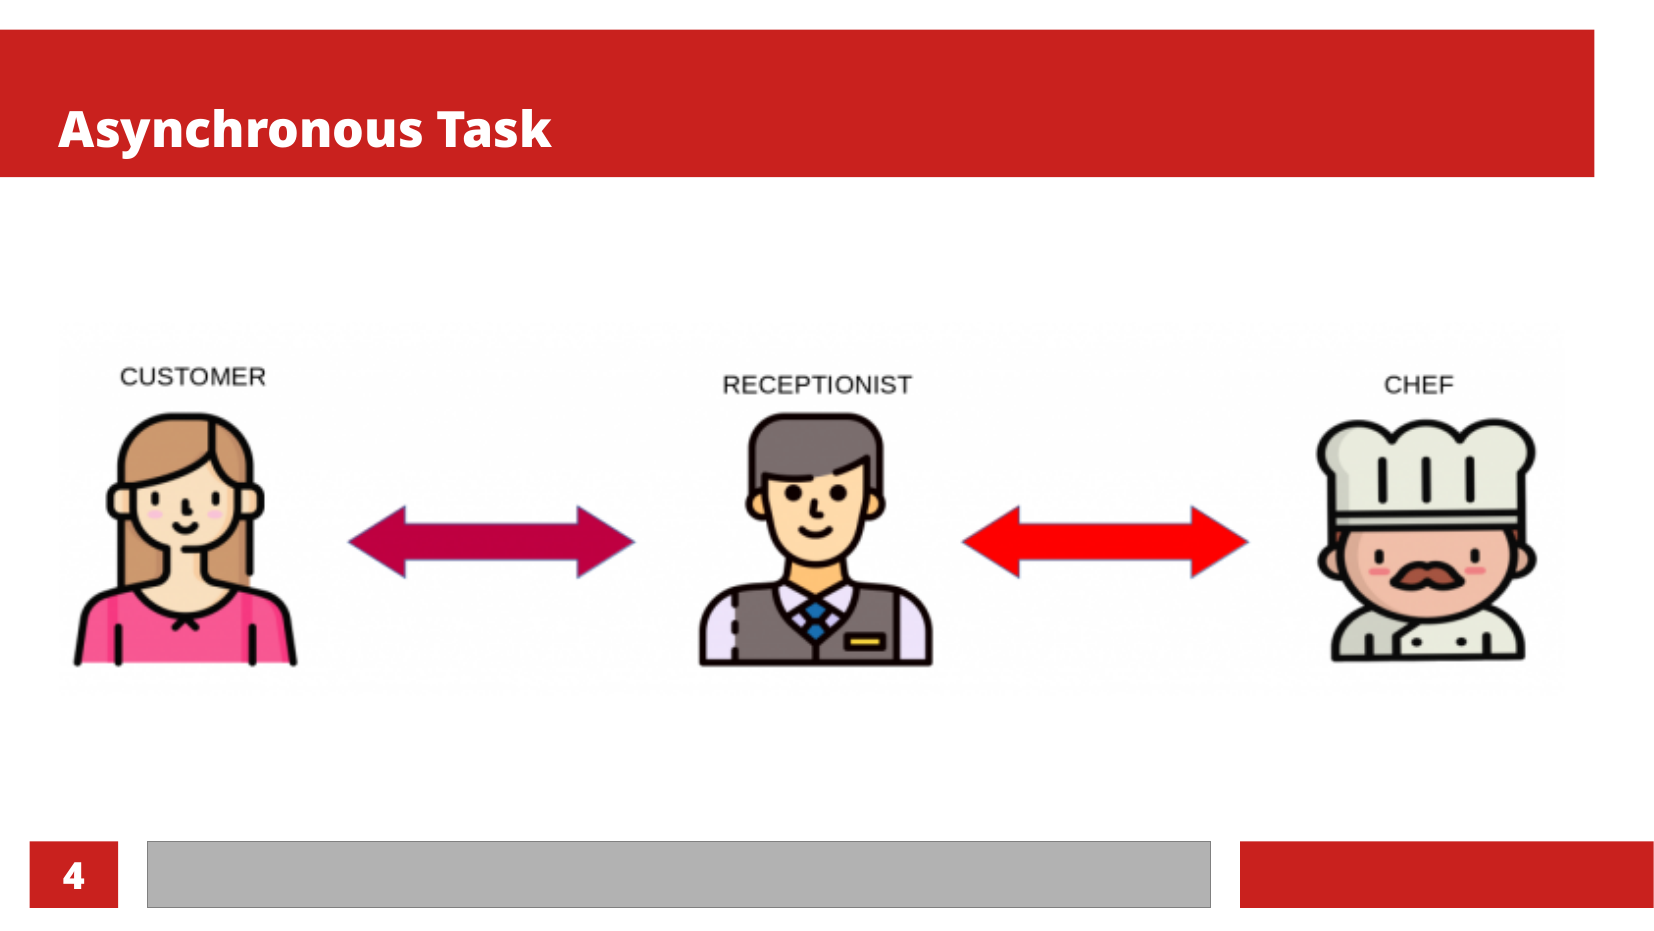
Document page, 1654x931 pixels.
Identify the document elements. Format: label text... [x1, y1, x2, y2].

picture [59, 322, 1565, 697]
title Asynchronous Task [59, 44, 1595, 163]
